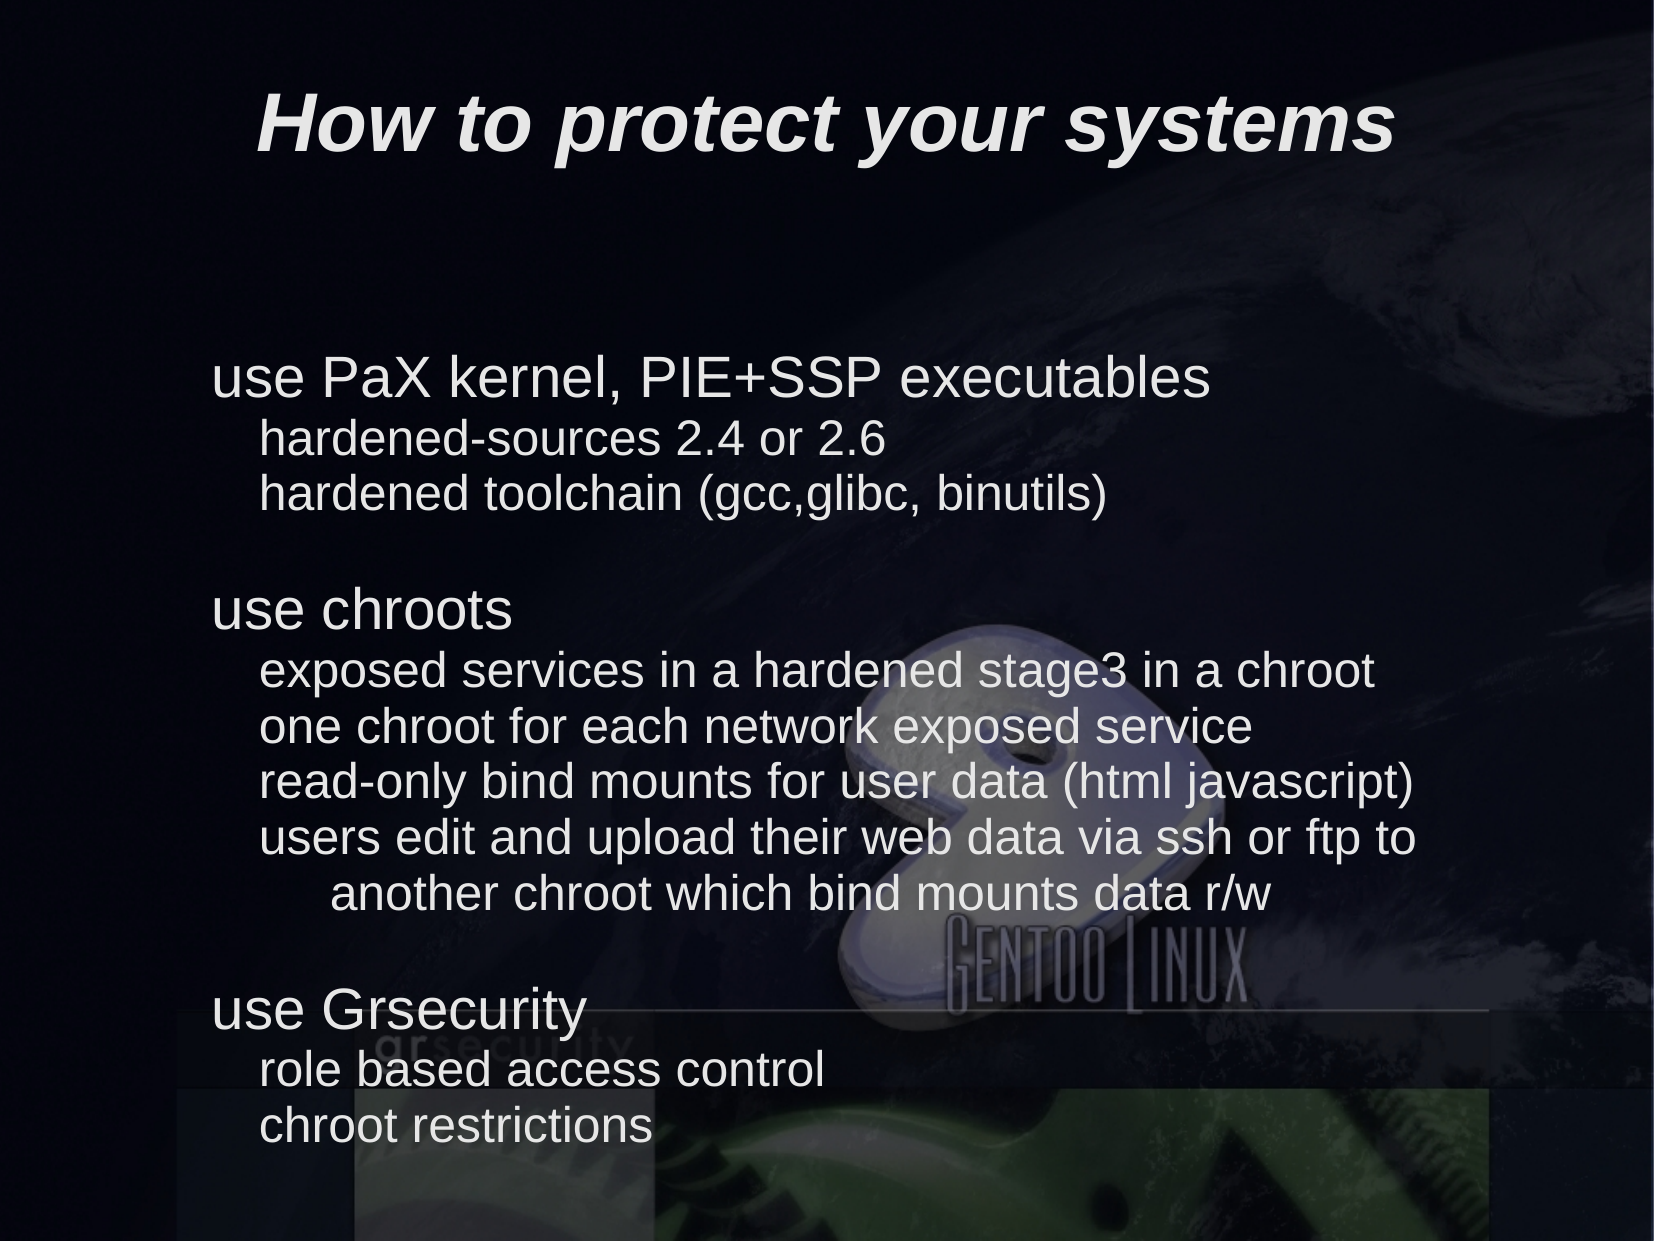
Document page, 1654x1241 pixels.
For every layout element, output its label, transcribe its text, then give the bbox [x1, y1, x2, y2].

picture [0, 0, 1654, 1241]
title How to protect your systems [121, 19, 1534, 227]
list use PaX kernel, PIE+SSP executables hardened-sources 2.4 or 2.6 hardened toolchain (gcc,glibc, binutils) use chroots exposed services in a hardened stage3 in a chroot one chroot for each network exposed service read-only bind mounts for user data (html javascript) users edit and upload their web data via ssh or ftp to another chroot which bind mounts data r/w use Grsecurity role based access control chroot restrictions [152, 344, 1534, 1154]
